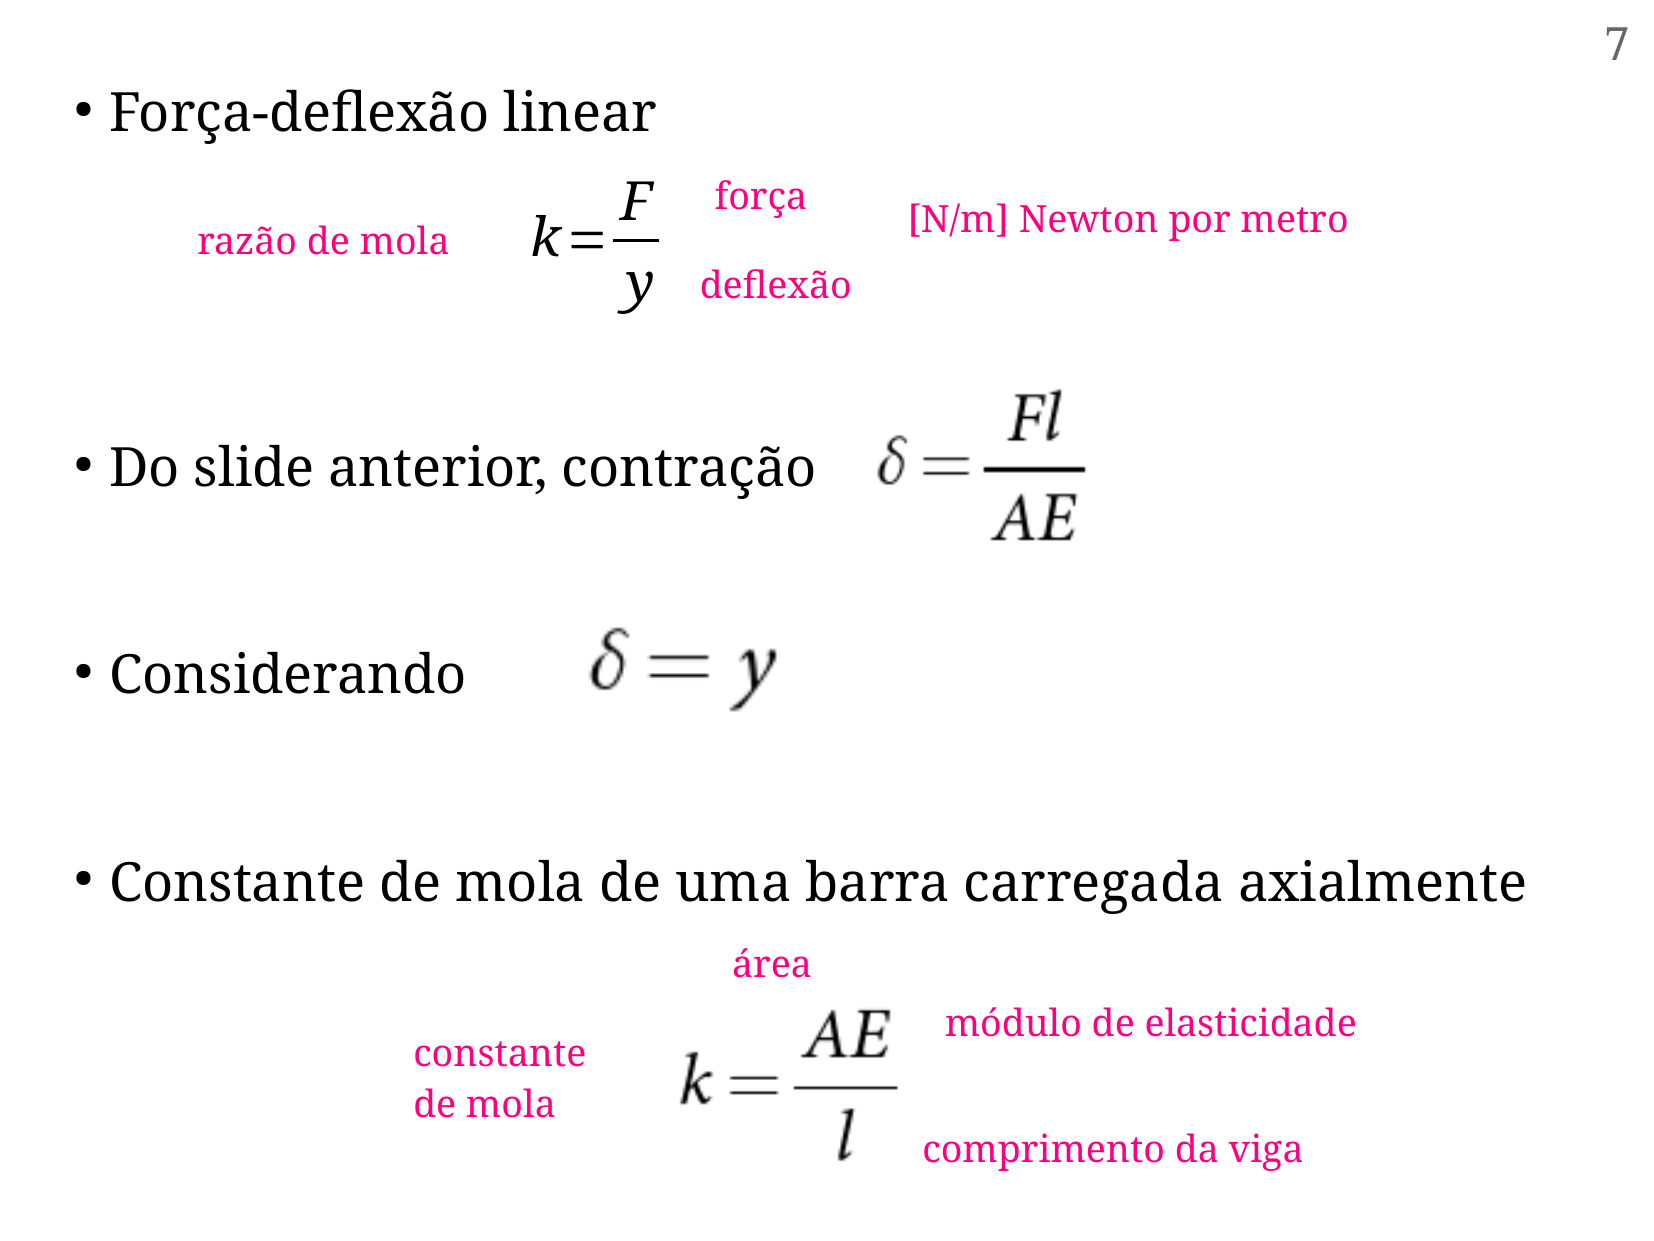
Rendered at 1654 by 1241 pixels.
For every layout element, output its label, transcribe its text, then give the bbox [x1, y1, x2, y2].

list Força-deflexão linear Do slide anterior, contração Considerando Constante de mola de uma barra carregada axialmente [73, 73, 1610, 1196]
text_box deflexão [685, 251, 877, 340]
text_box razão de mola [182, 206, 465, 273]
text_box força [699, 162, 892, 252]
picture [575, 620, 789, 724]
chart [523, 162, 669, 318]
picture [664, 989, 908, 1171]
text_box [N/m] Newton por metro [892, 185, 1365, 252]
text_box constante de mola [398, 1018, 621, 1136]
picture [876, 383, 1093, 548]
text_box área [717, 930, 827, 996]
text_box módulo de elasticidade [930, 989, 1373, 1056]
text_box comprimento da viga [907, 1115, 1319, 1182]
